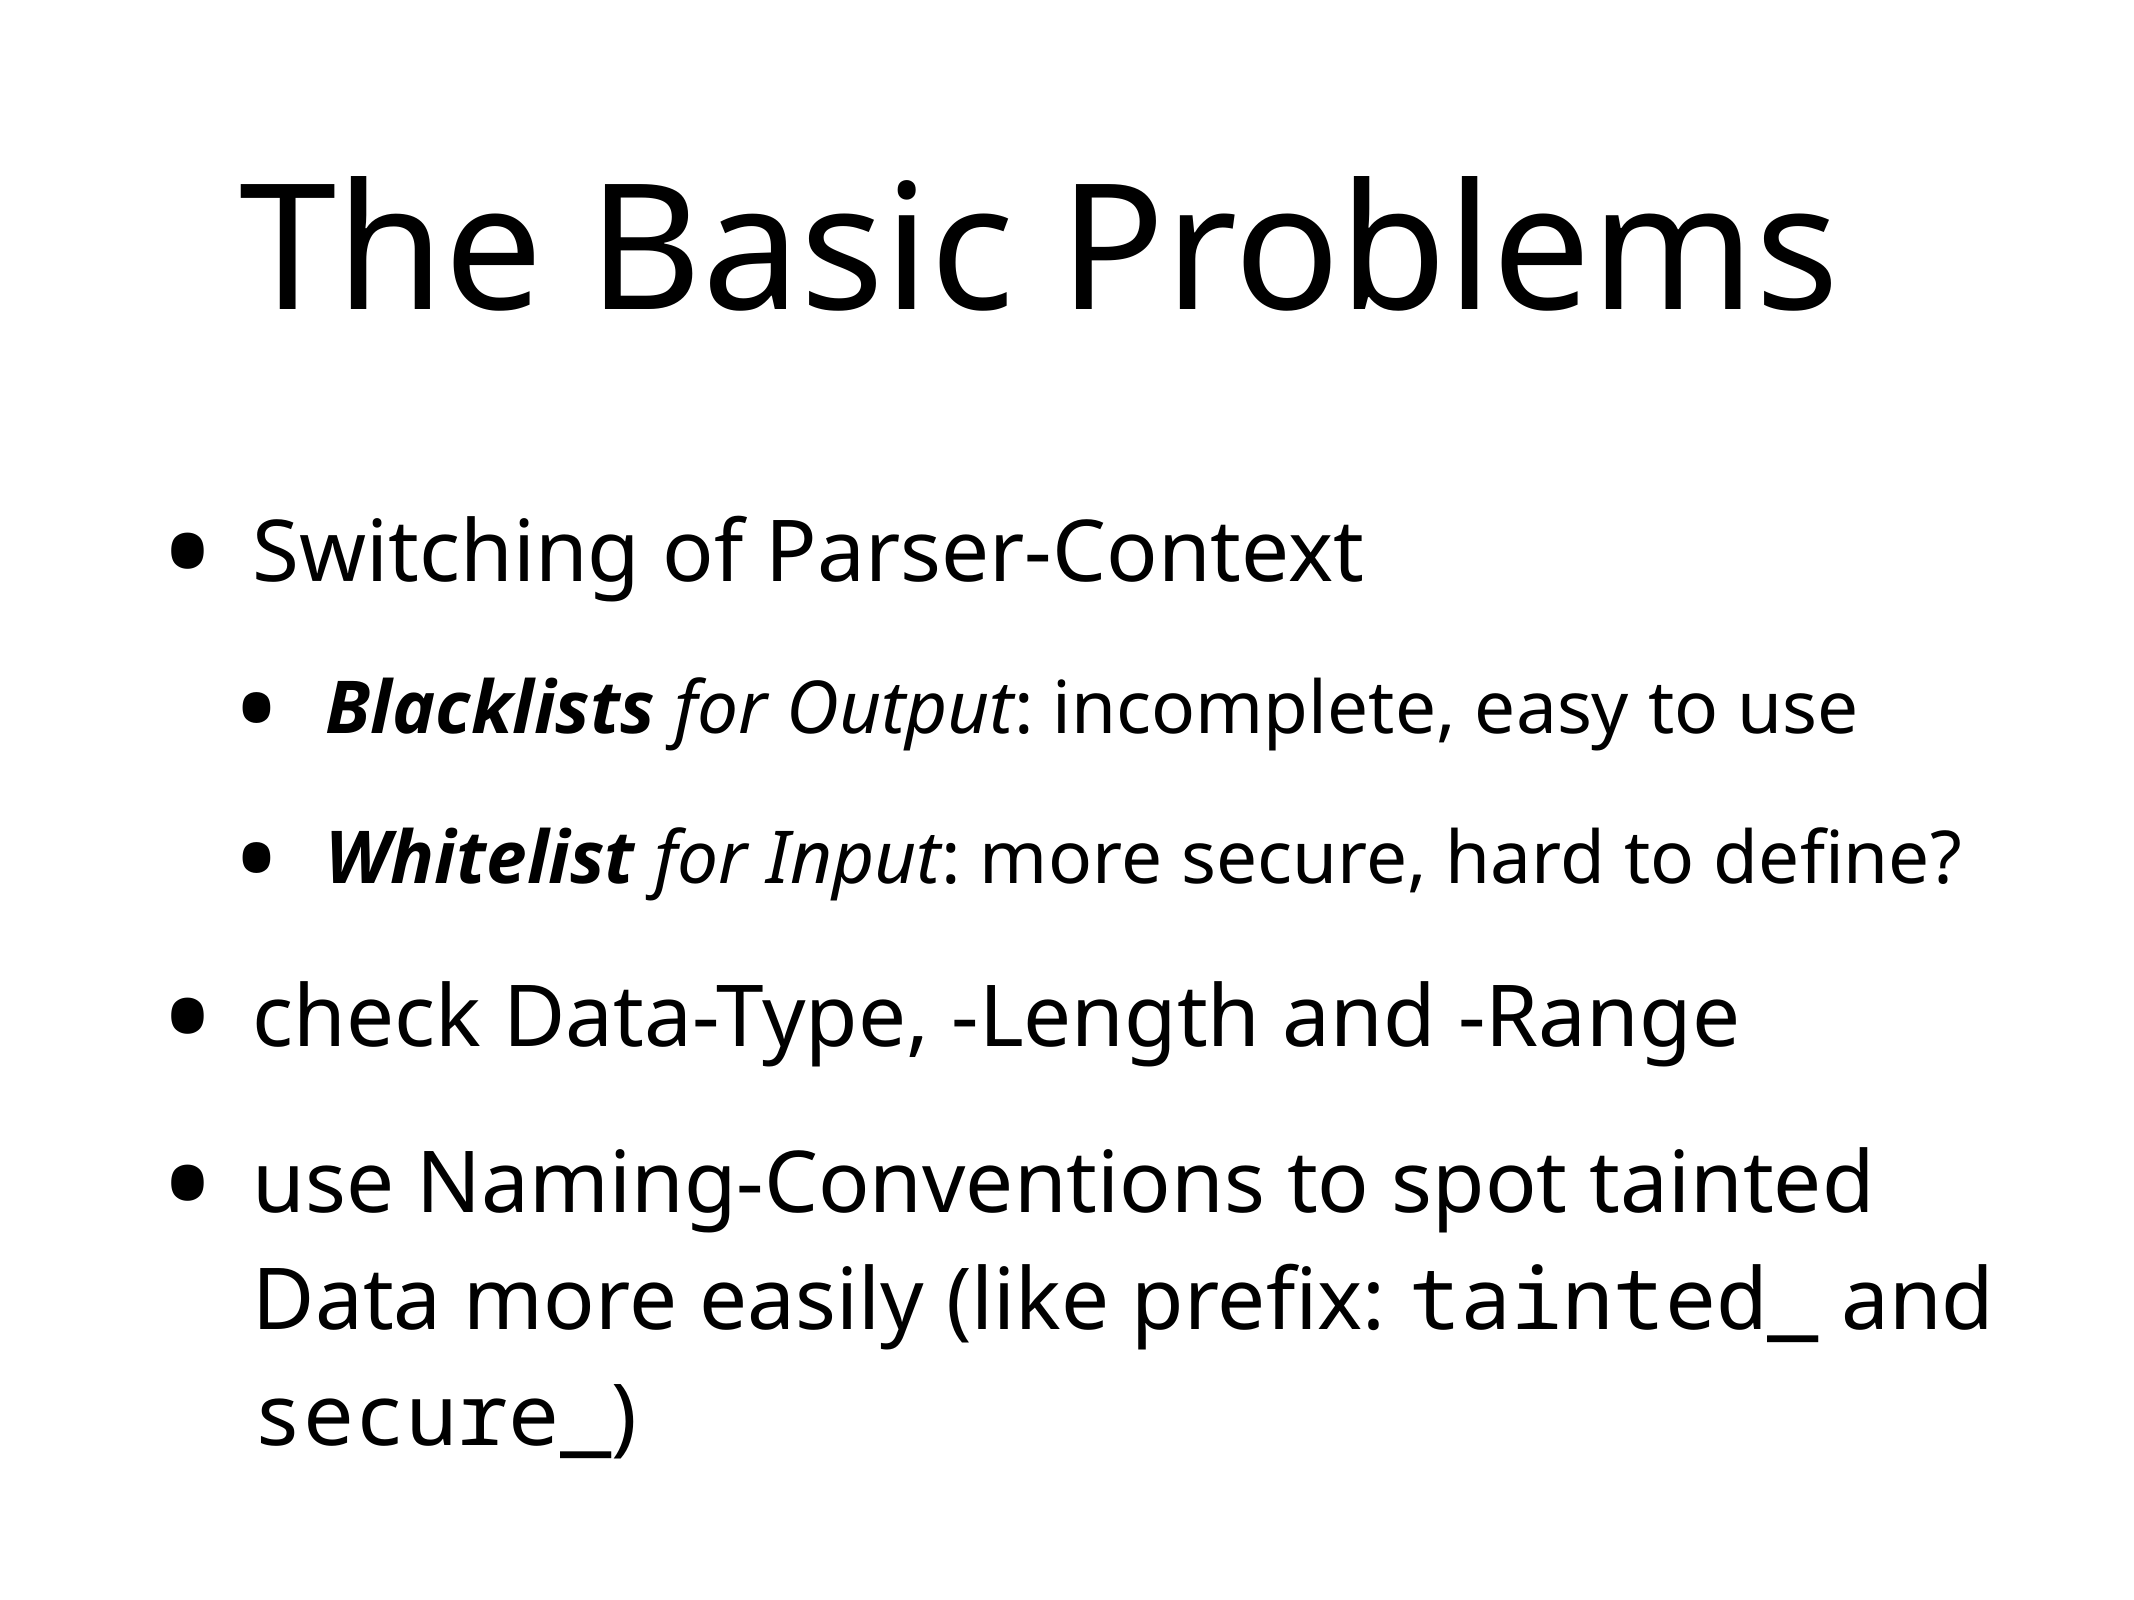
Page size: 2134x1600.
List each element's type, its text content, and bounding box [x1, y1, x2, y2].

list Switching of Parser-Context Blacklists for Output: incomplete, easy to use Whitelist for Input: more secure, hard to define? check Data-Type, -Length and -Range use Naming-Conventions to spot tainted Data more easily (like prefix: tainted_ and secure_) [108, 452, 2026, 1509]
title The Basic Problems [208, 41, 1925, 442]
